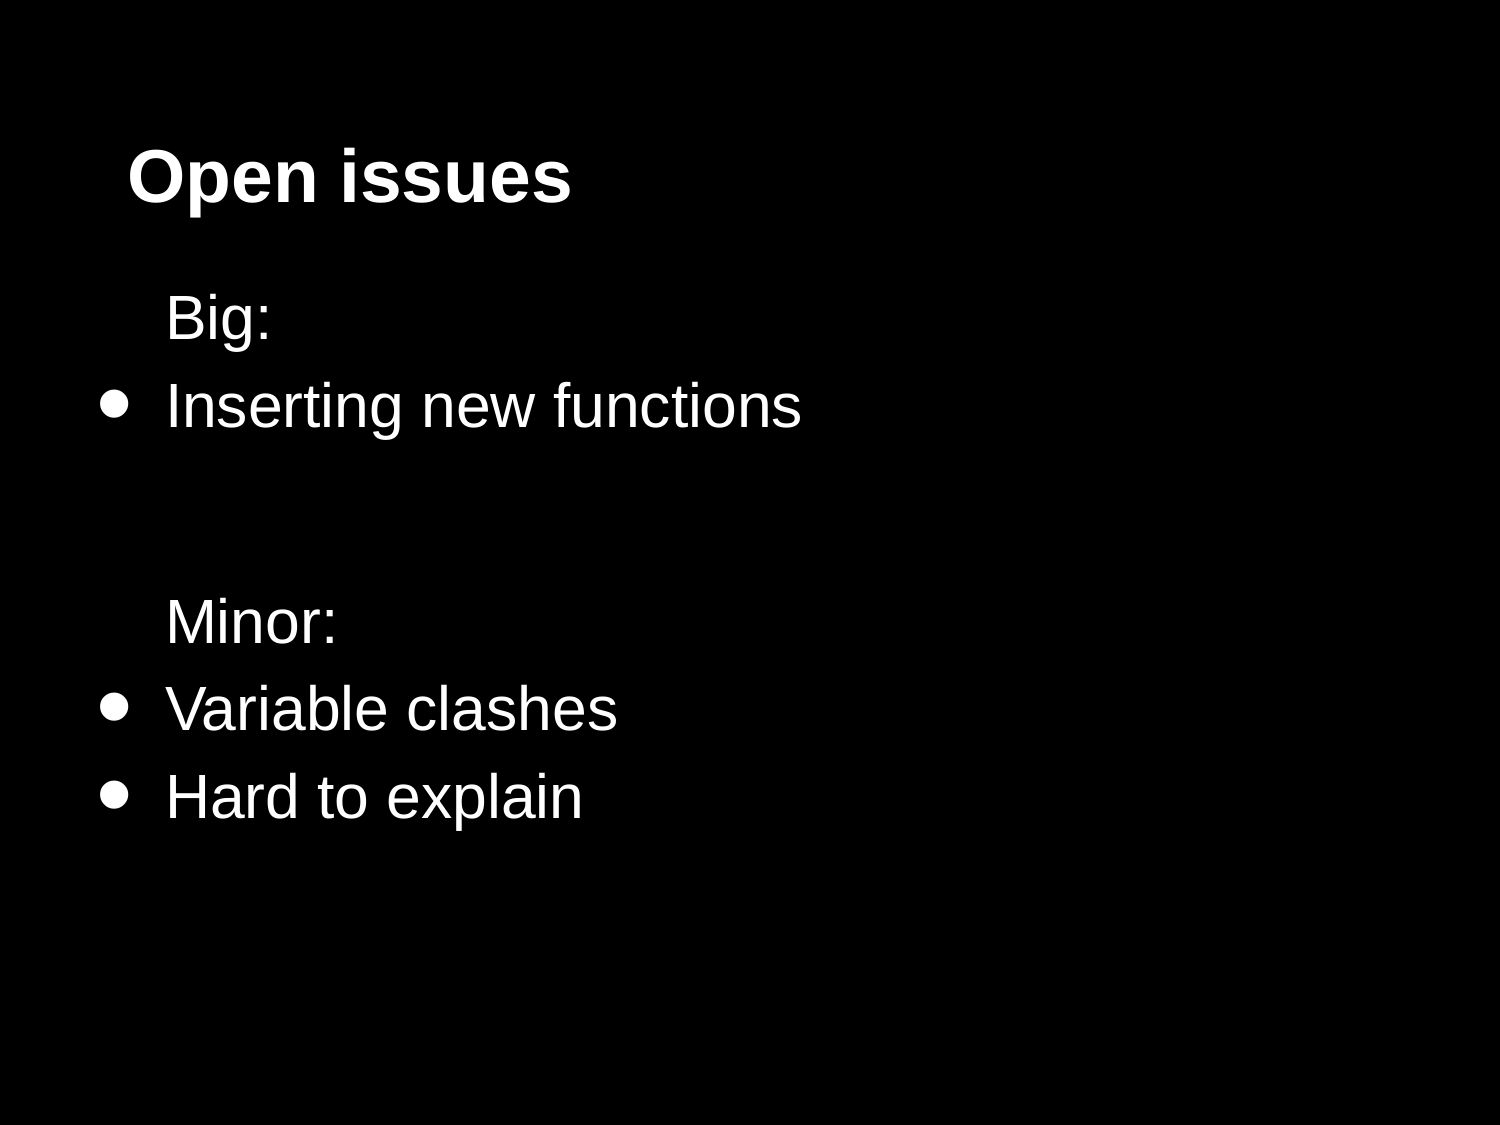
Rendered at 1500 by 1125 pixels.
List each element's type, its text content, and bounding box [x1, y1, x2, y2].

title Open issues [75, 45, 1425, 233]
list Big: Inserting new functions Minor: Variable clashes Hard to explain [75, 262, 1425, 1078]
